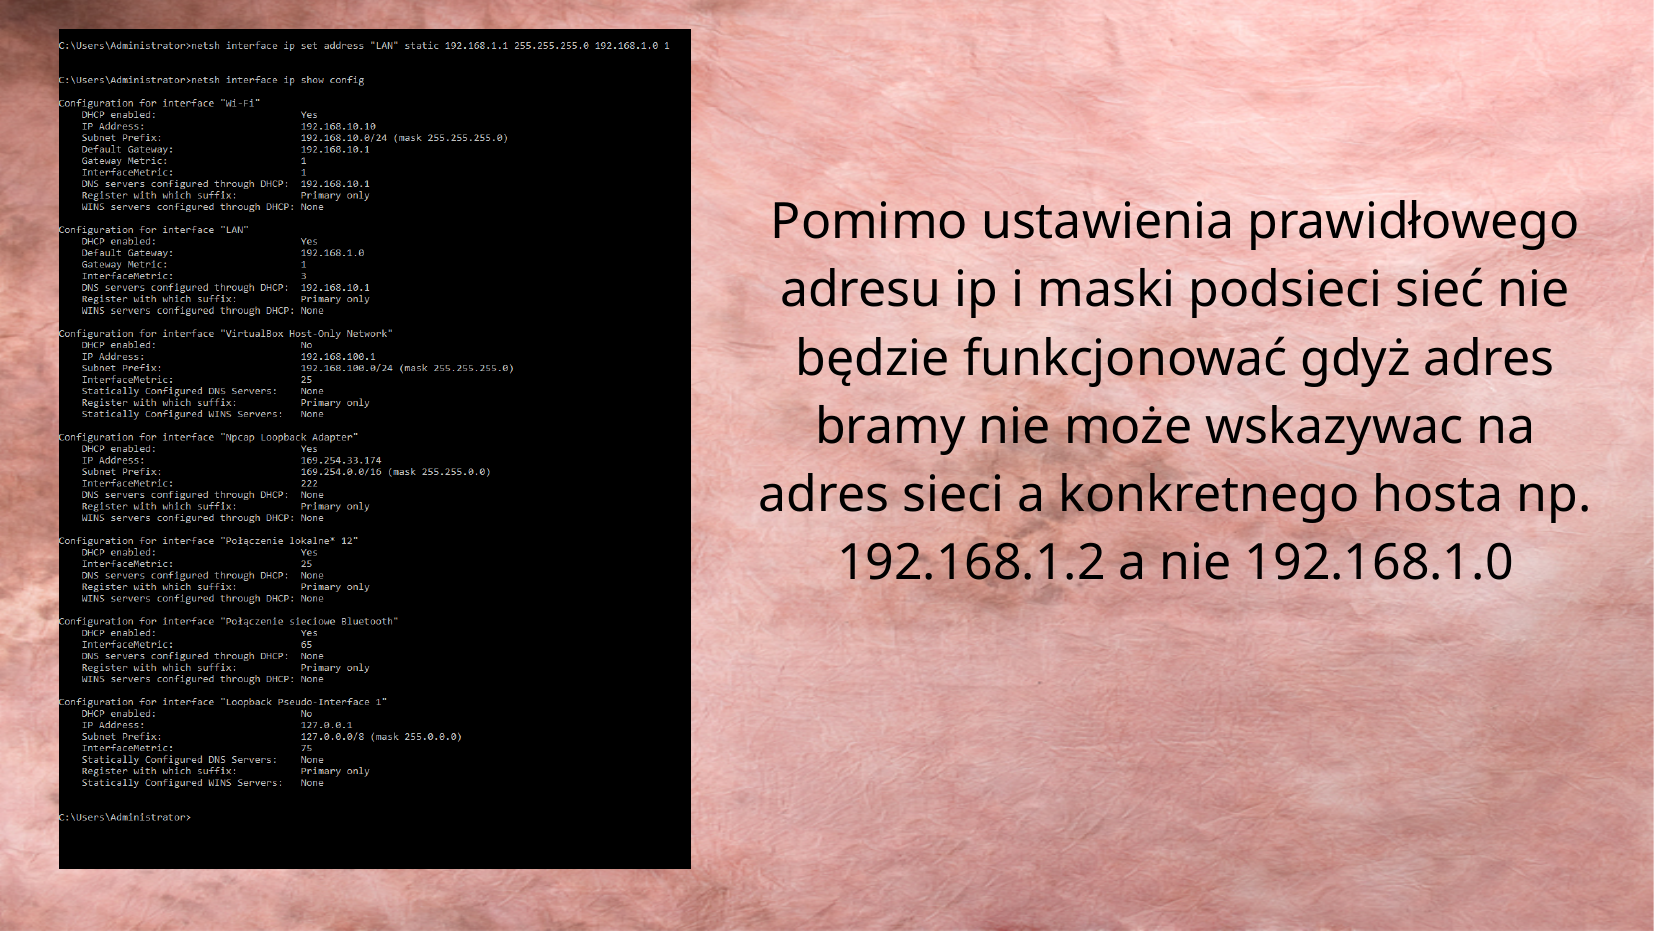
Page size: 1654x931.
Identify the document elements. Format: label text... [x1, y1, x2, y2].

picture [0, 0, 1654, 931]
title Pomimo ustawienia prawidłowego adresu ip i maski podsieci sieć nie będzie funkcjonować gdyż adres bramy nie może wskazywac na adres sieci a konkretnego hosta np. 192.168.1.2 a nie 192.168.1.0 [750, 239, 1601, 541]
